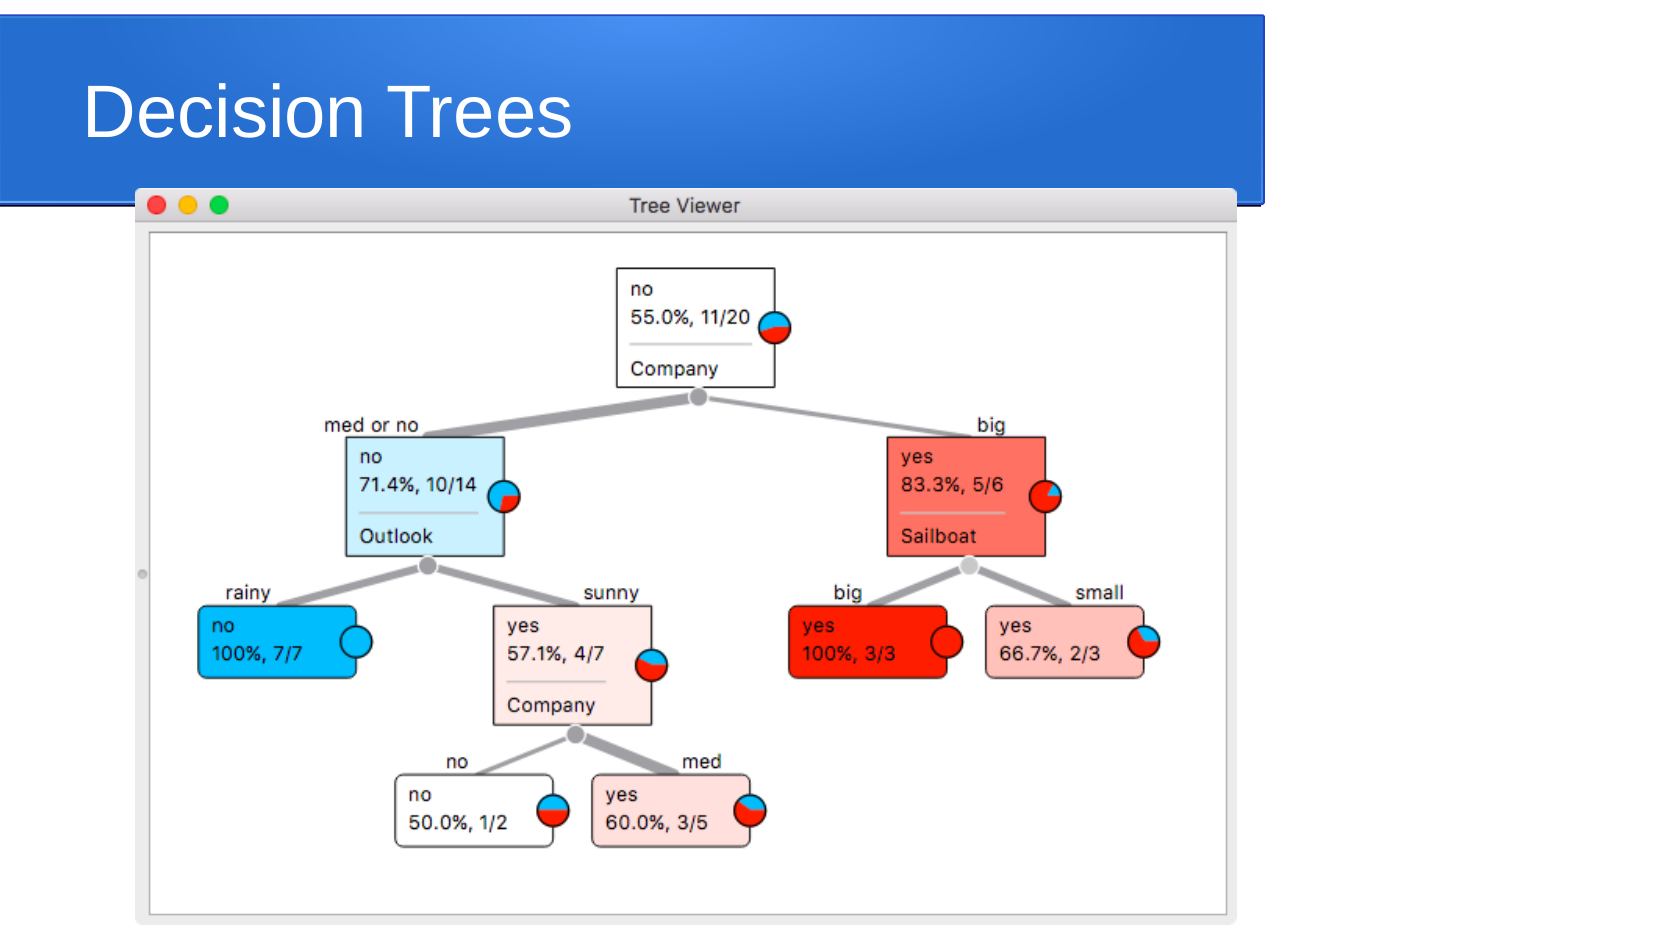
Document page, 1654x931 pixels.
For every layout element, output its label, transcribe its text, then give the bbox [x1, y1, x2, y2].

title Decision Trees [82, 35, 1235, 189]
picture [135, 188, 1237, 925]
